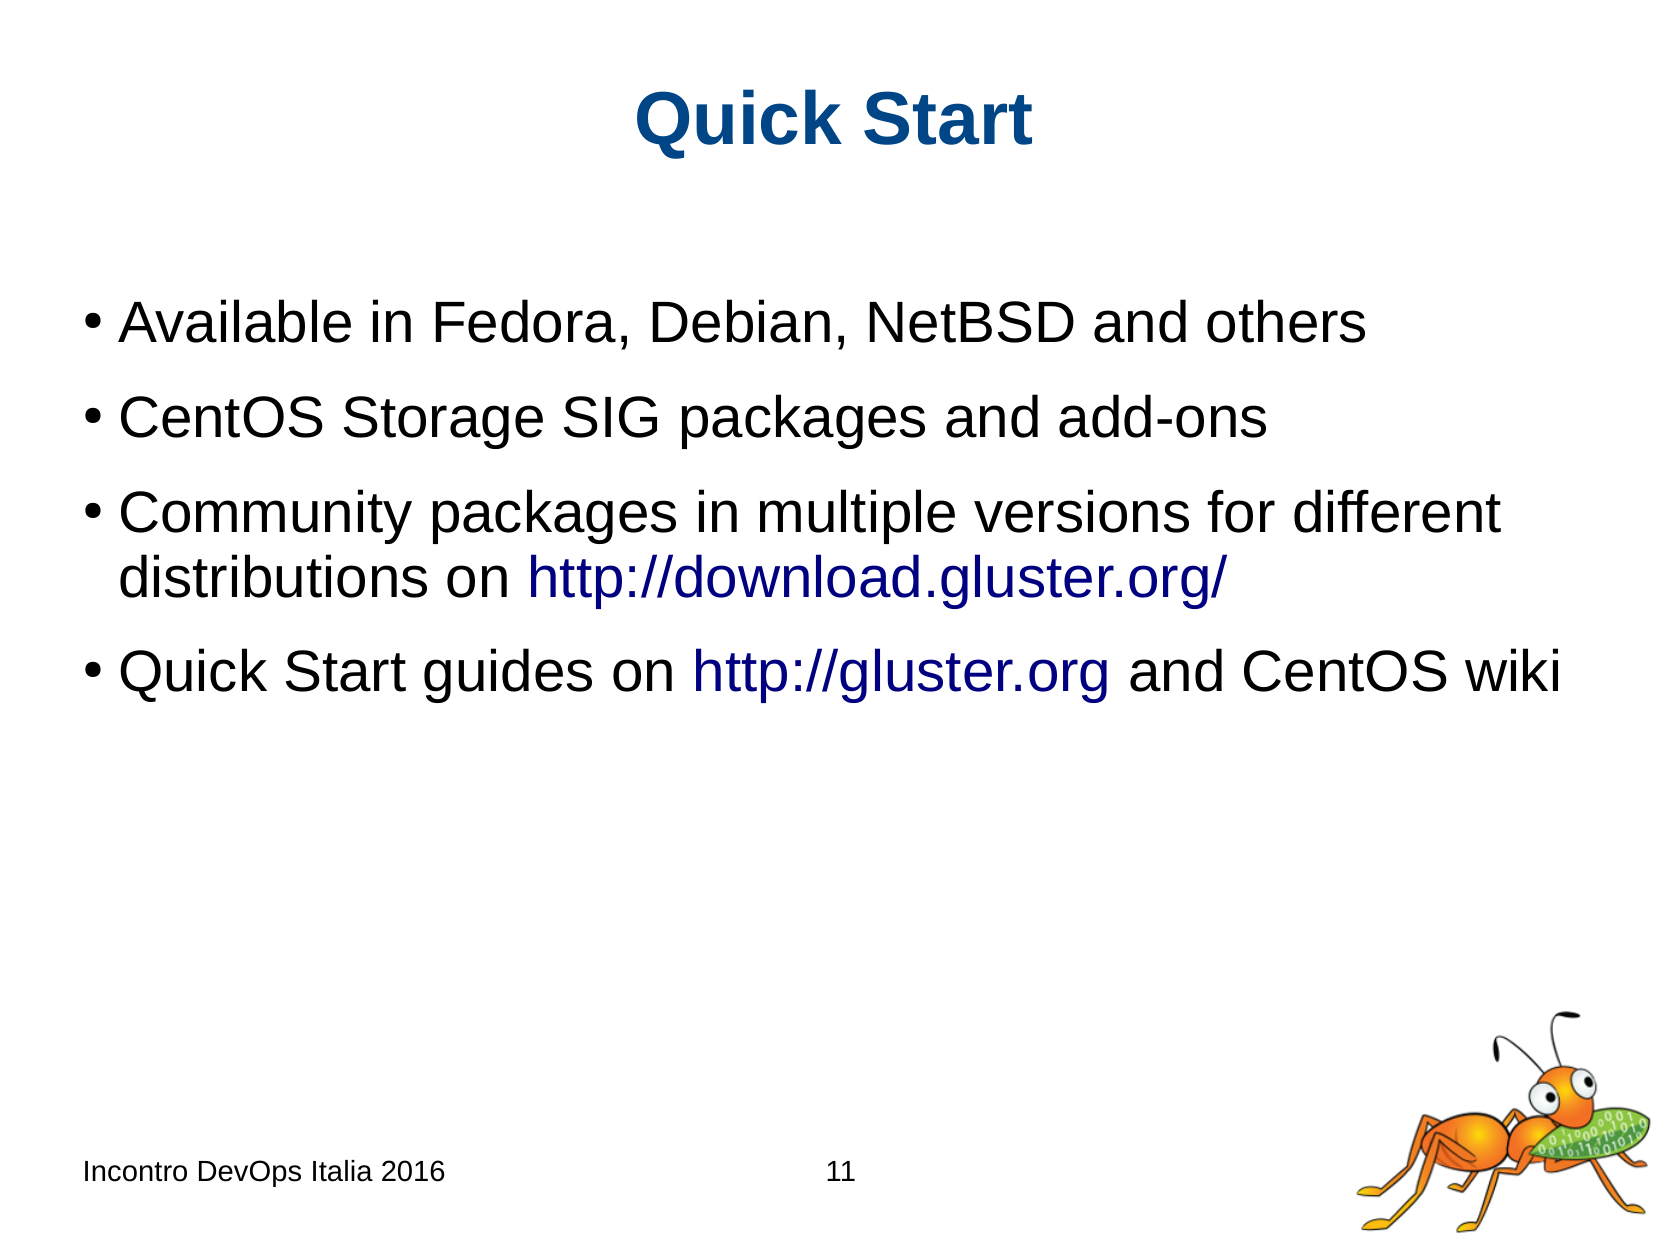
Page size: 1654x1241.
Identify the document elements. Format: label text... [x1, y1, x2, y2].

title Quick Start [90, 15, 1579, 223]
list Available in Fedora, Debian, NetBSD and others CentOS Storage SIG packages and add-ons Community packages in multiple versions for different distributions on http://download.gluster.org/ Quick Start guides on http://gluster.org and CentOS wiki [82, 290, 1571, 1010]
picture [1353, 1009, 1654, 1235]
